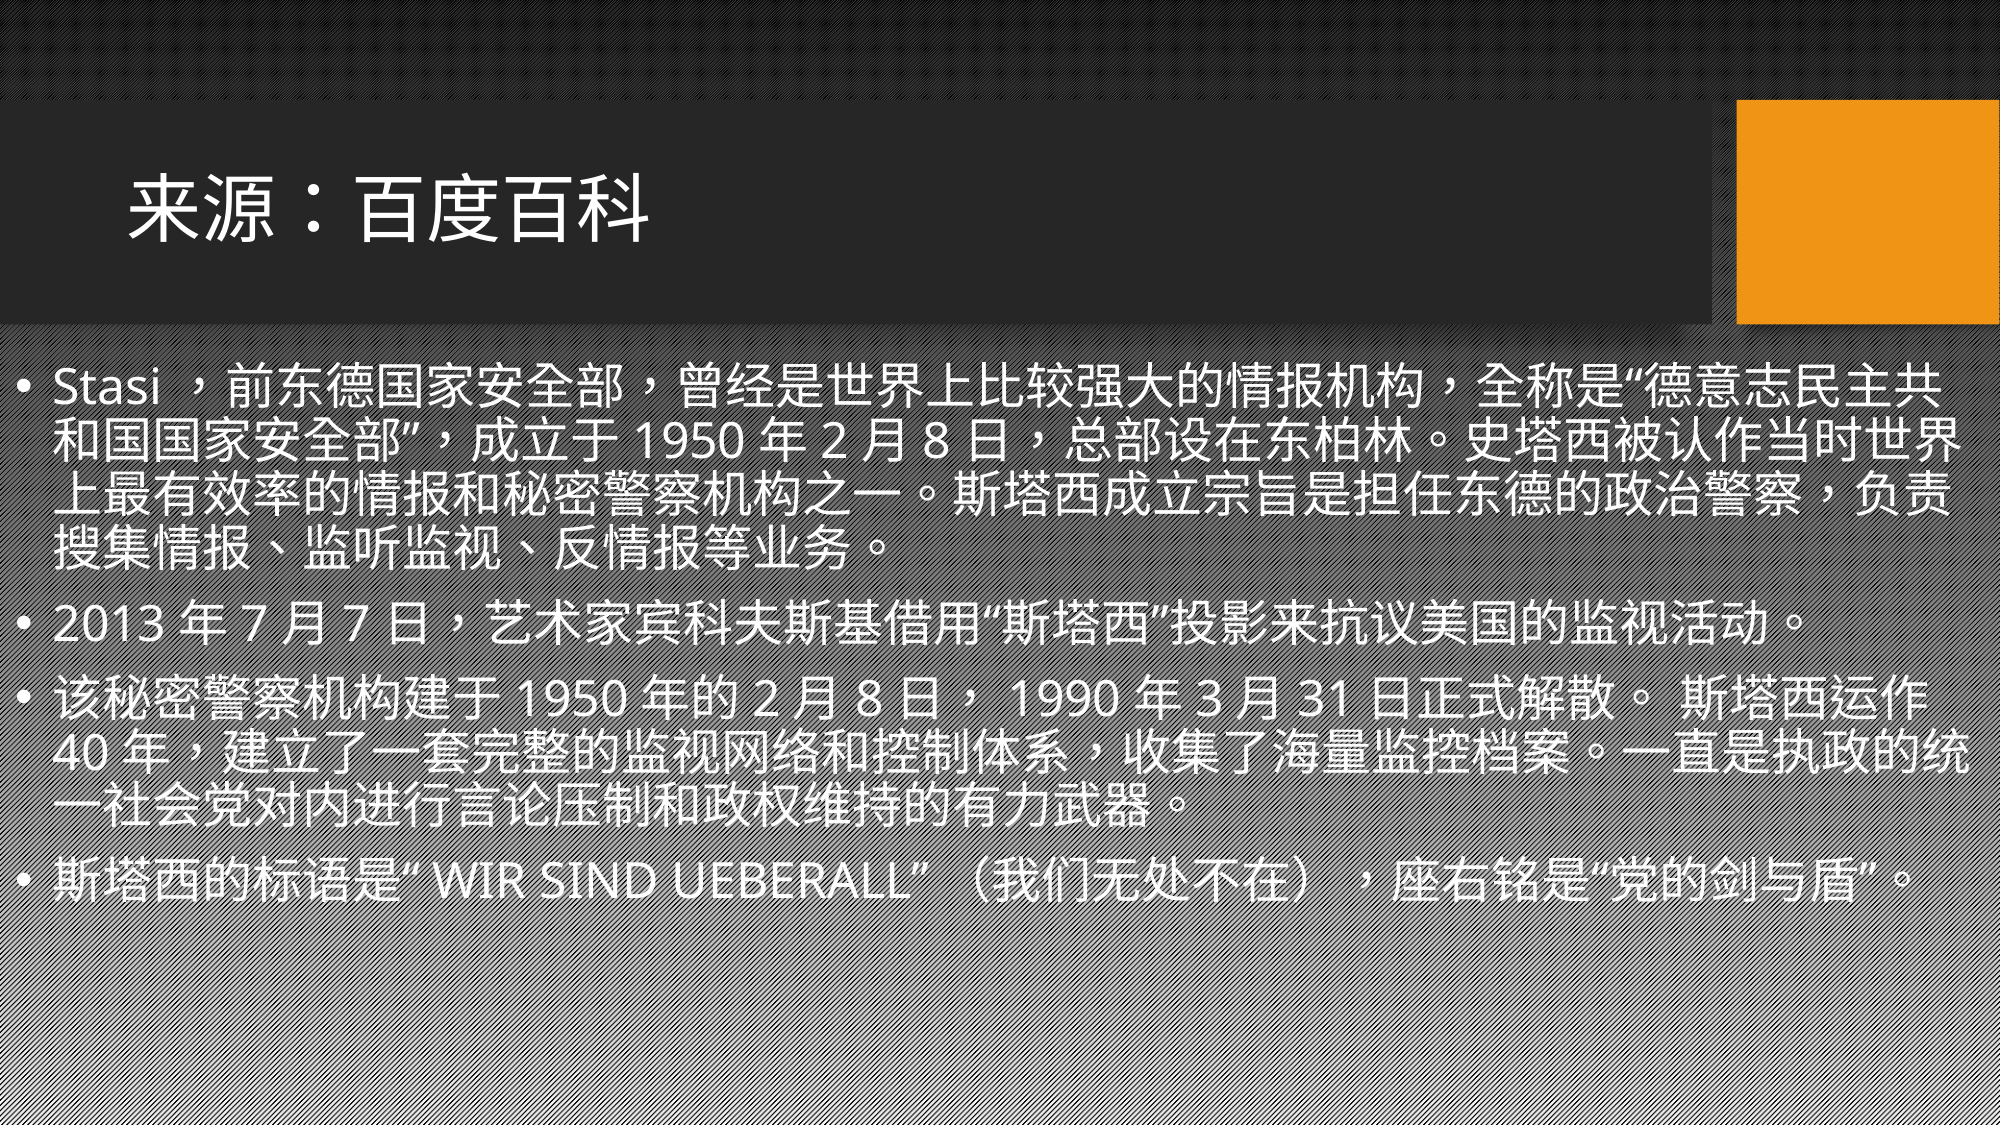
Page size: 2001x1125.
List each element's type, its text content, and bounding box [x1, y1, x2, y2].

picture [0, 0, 2000, 353]
title 来源：百度百科 [111, 123, 1689, 301]
list Stasi，前东德国家安全部，曾经是世界上比较强大的情报机构，全称是“德意志民主共和国国家安全部”，成立于1950年2月8日，总部设在东柏林。史塔西被认作当时世界上最有效率的情报和秘密警察机构之一。斯塔西成立宗旨是担任东德的政治警察，负责搜集情报、监听监视、反情报等业务。 2013年7月7日，艺术家宾科夫斯基借用“斯塔西”投影来抗议美国的监视活动。 该秘密警察机构建于1950年的2月8日，1990年3月31日正式解散。 斯塔西运作40年，建立了一套完整的监视网络和控制体系，收集了海量监控档案。一直是执政的统一社会党对内进行言论压制和政权维持的有力武器。 斯塔西的标语是“WIR SIND UEBERALL”（我们无处不在），座右铭是“党的剑与盾”。 [0, 353, 2000, 1125]
